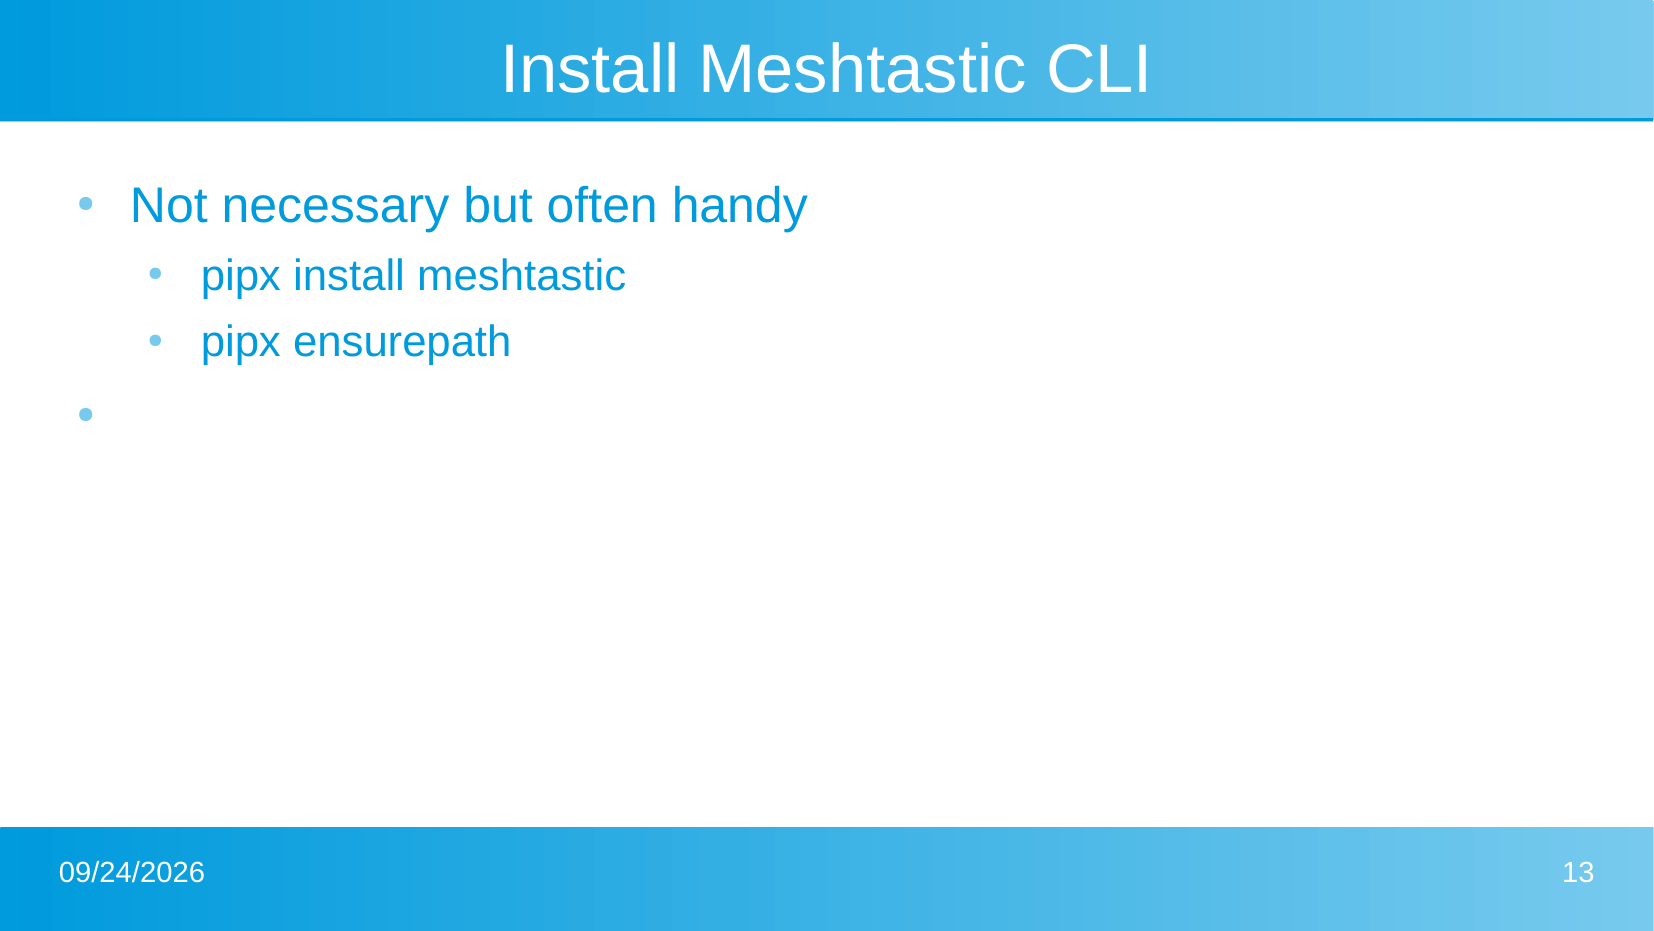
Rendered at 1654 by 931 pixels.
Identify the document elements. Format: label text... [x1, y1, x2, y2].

title Install Meshtastic CLI [59, 29, 1595, 108]
list Not necessary but often handy pipx install meshtastic pipx ensurepath [59, 177, 1595, 768]
